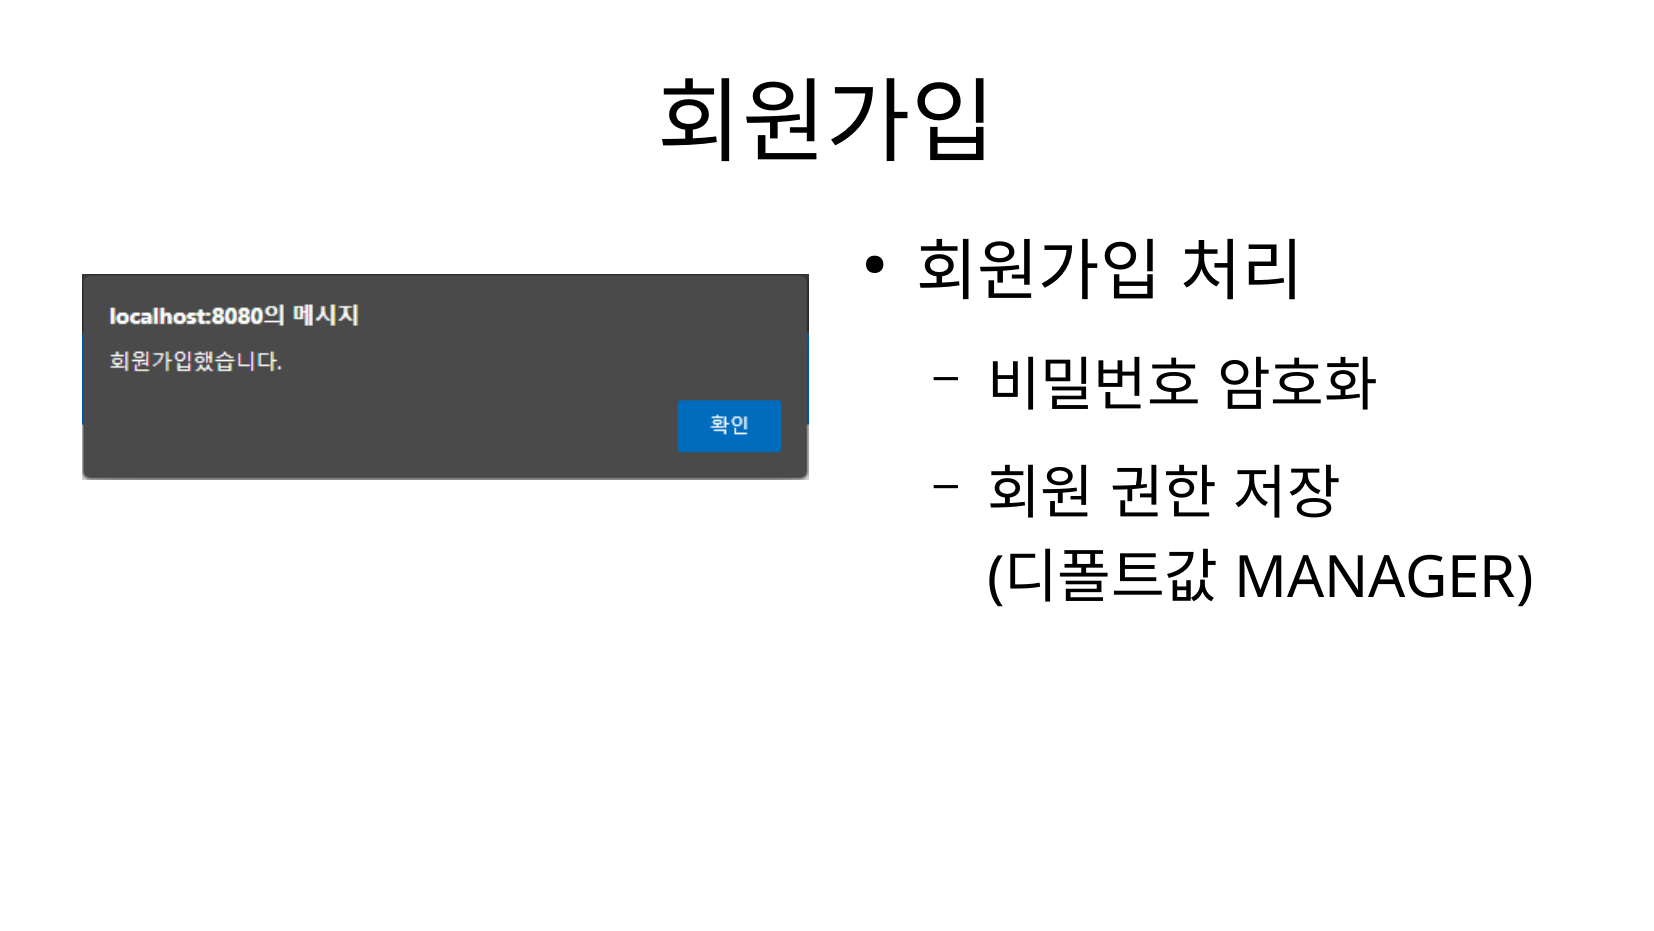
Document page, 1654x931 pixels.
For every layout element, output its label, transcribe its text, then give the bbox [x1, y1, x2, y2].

title 회원가입 [82, 37, 1571, 193]
list 회원가입 처리 비밀번호 암호화 회원 권한 저장 (디폴트값 MANAGER) [845, 217, 1572, 886]
picture [82, 274, 809, 480]
